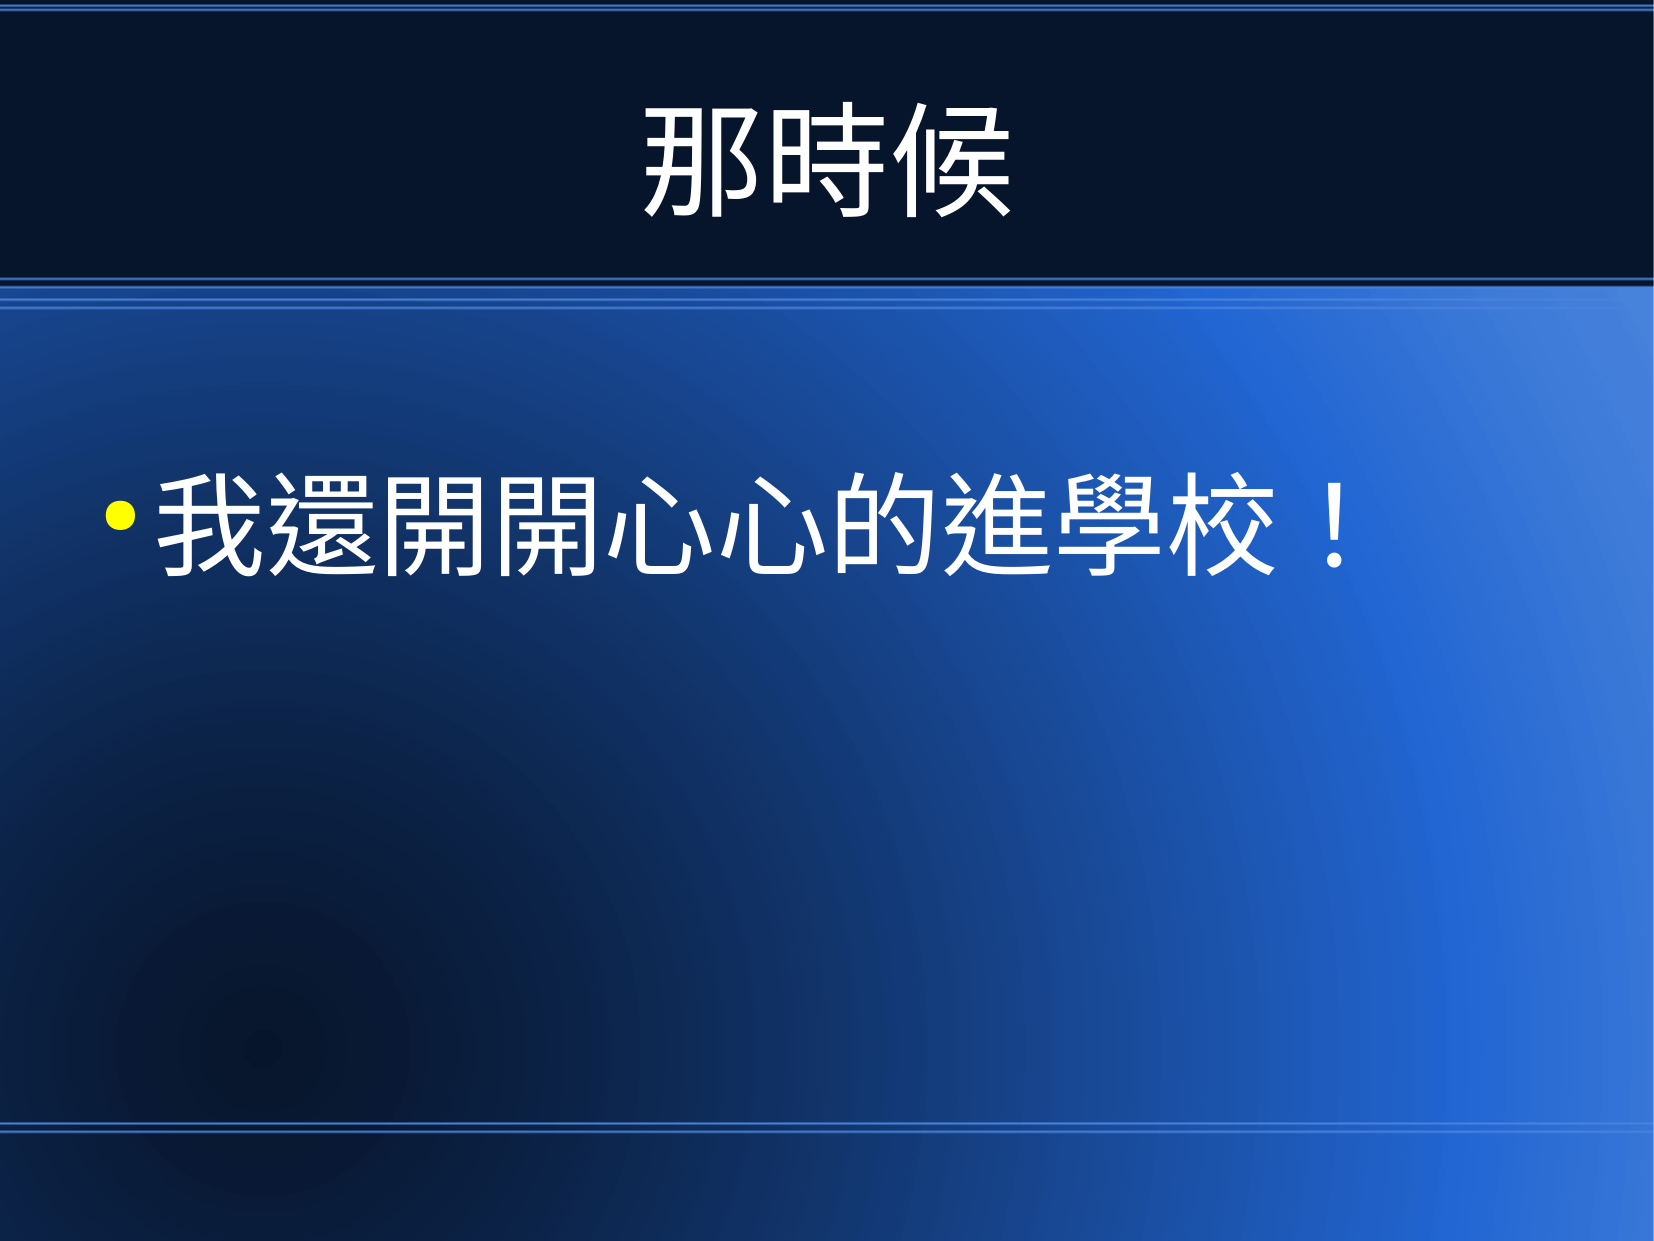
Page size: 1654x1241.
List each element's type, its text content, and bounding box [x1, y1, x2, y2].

title 那時候 [82, 49, 1571, 257]
picture [0, 0, 1654, 1241]
list 我還開開心心的進學校！ [82, 355, 1571, 1241]
